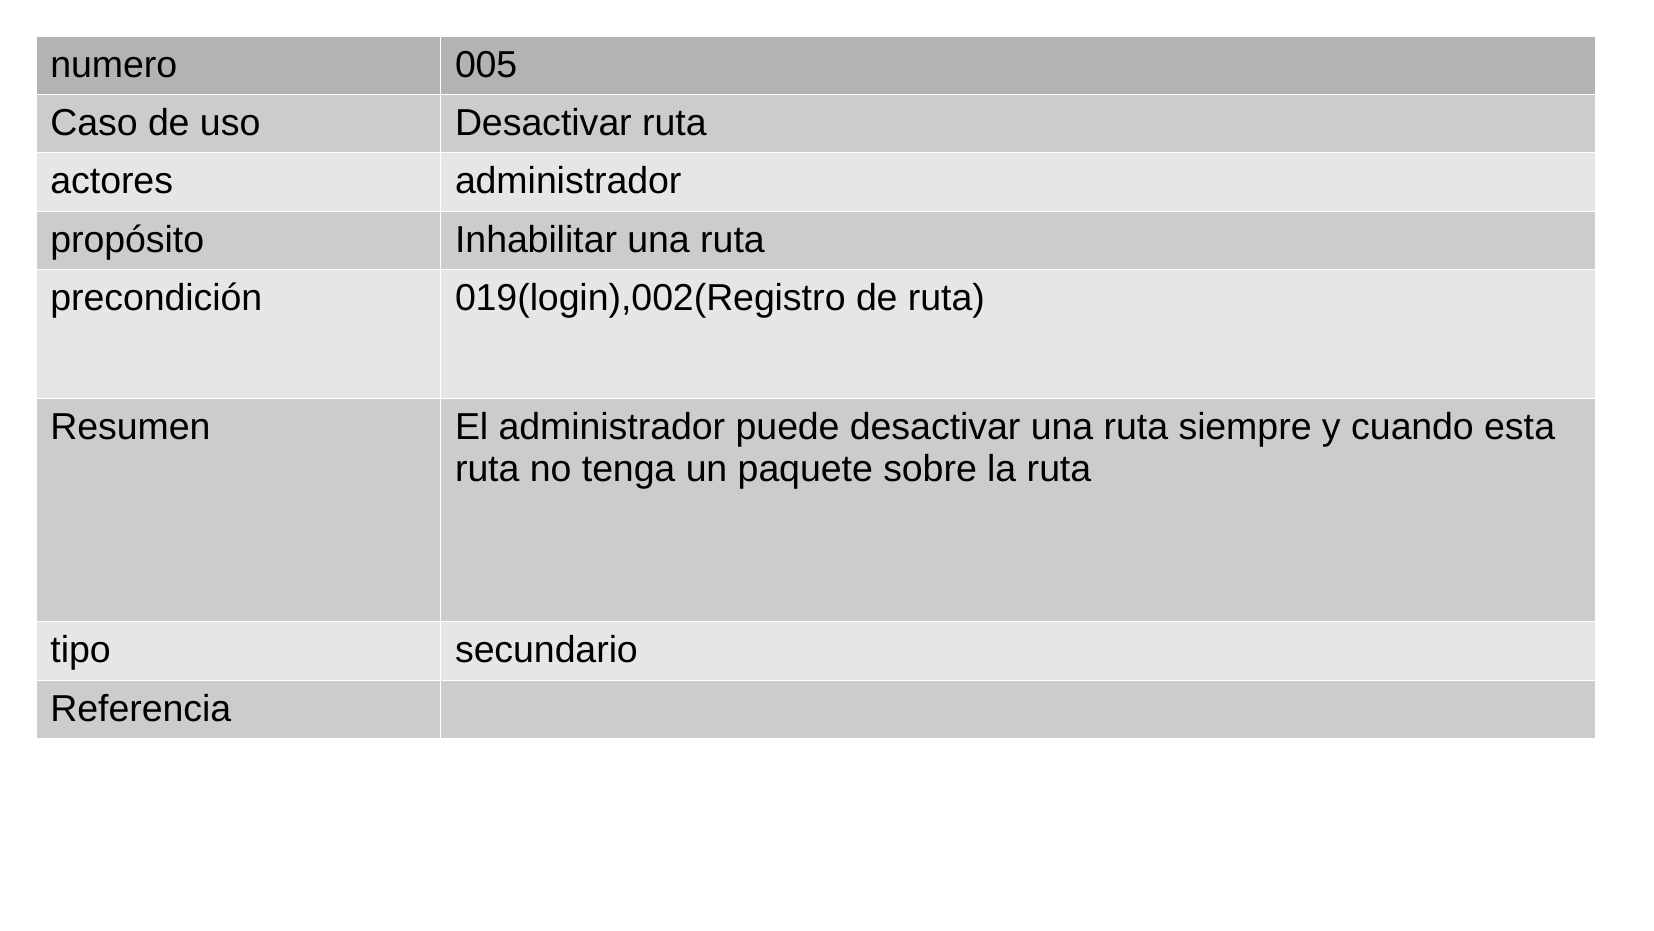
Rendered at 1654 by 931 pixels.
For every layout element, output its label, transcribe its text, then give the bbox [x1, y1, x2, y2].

table_cell secundario [441, 622, 1595, 680]
table_cell Referencia [37, 681, 440, 738]
table_cell Resumen [37, 399, 440, 621]
table_cell precondición [37, 270, 440, 398]
table_cell propósito [37, 212, 440, 269]
table_cell Caso de uso [37, 95, 440, 152]
table_cell Inhabilitar una ruta [441, 212, 1595, 269]
table_cell administrador [441, 153, 1595, 211]
table_cell tipo [37, 622, 440, 680]
table_cell actores [37, 153, 440, 211]
table_cell El administrador puede desactivar una ruta siempre y cuando esta ruta no tenga un paquete sobre la ruta [441, 399, 1595, 621]
table_cell [441, 681, 1595, 738]
table_header numero [37, 37, 440, 94]
table_header 005 [441, 37, 1595, 94]
table_cell 019(login),002(Registro de ruta) [441, 270, 1595, 398]
table_cell Desactivar ruta [441, 95, 1595, 152]
